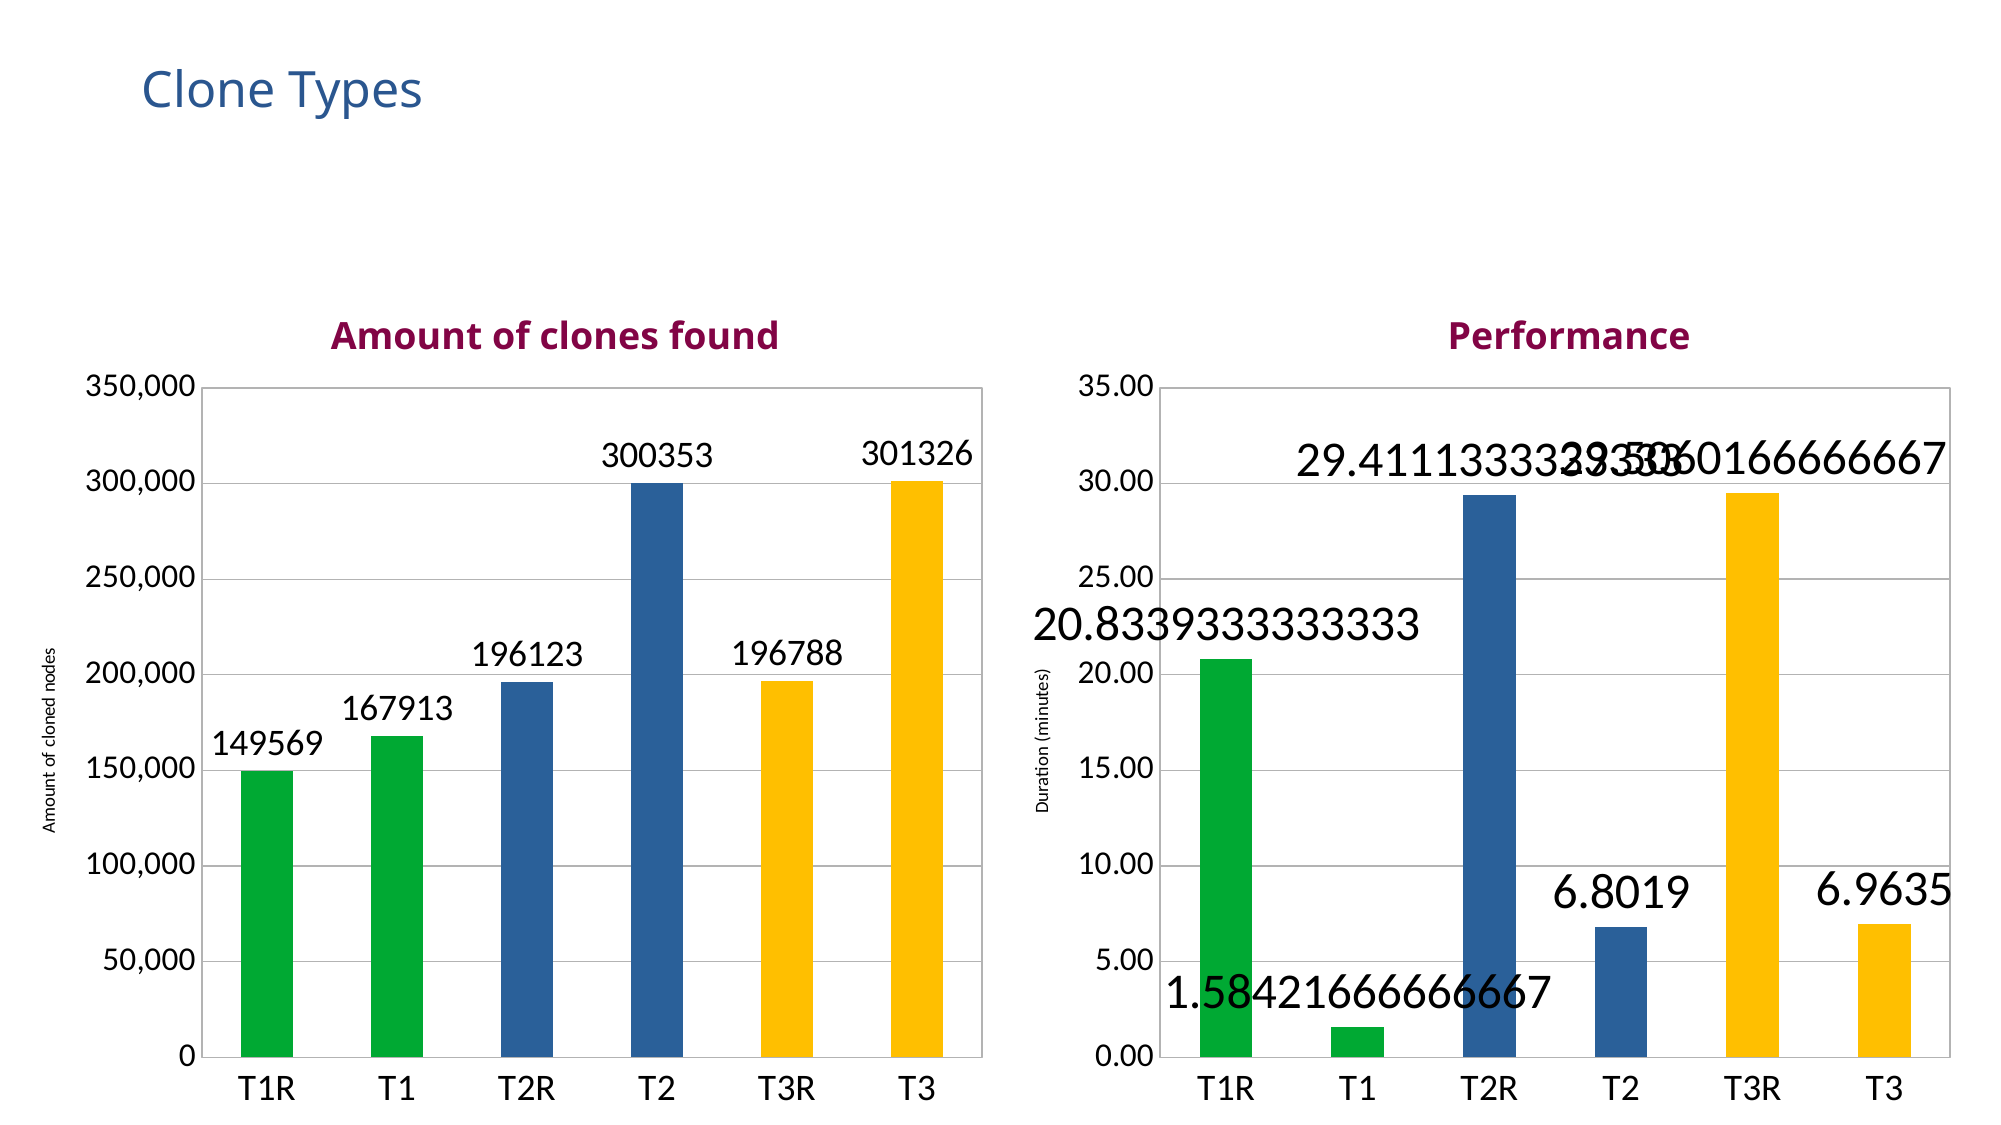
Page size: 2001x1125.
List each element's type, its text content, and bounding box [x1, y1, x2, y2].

text_box Amount of clones found [316, 304, 796, 364]
chart [8, 355, 1970, 1125]
text_box Clone Types [142, 59, 1842, 124]
text_box Performance [1433, 304, 1706, 355]
